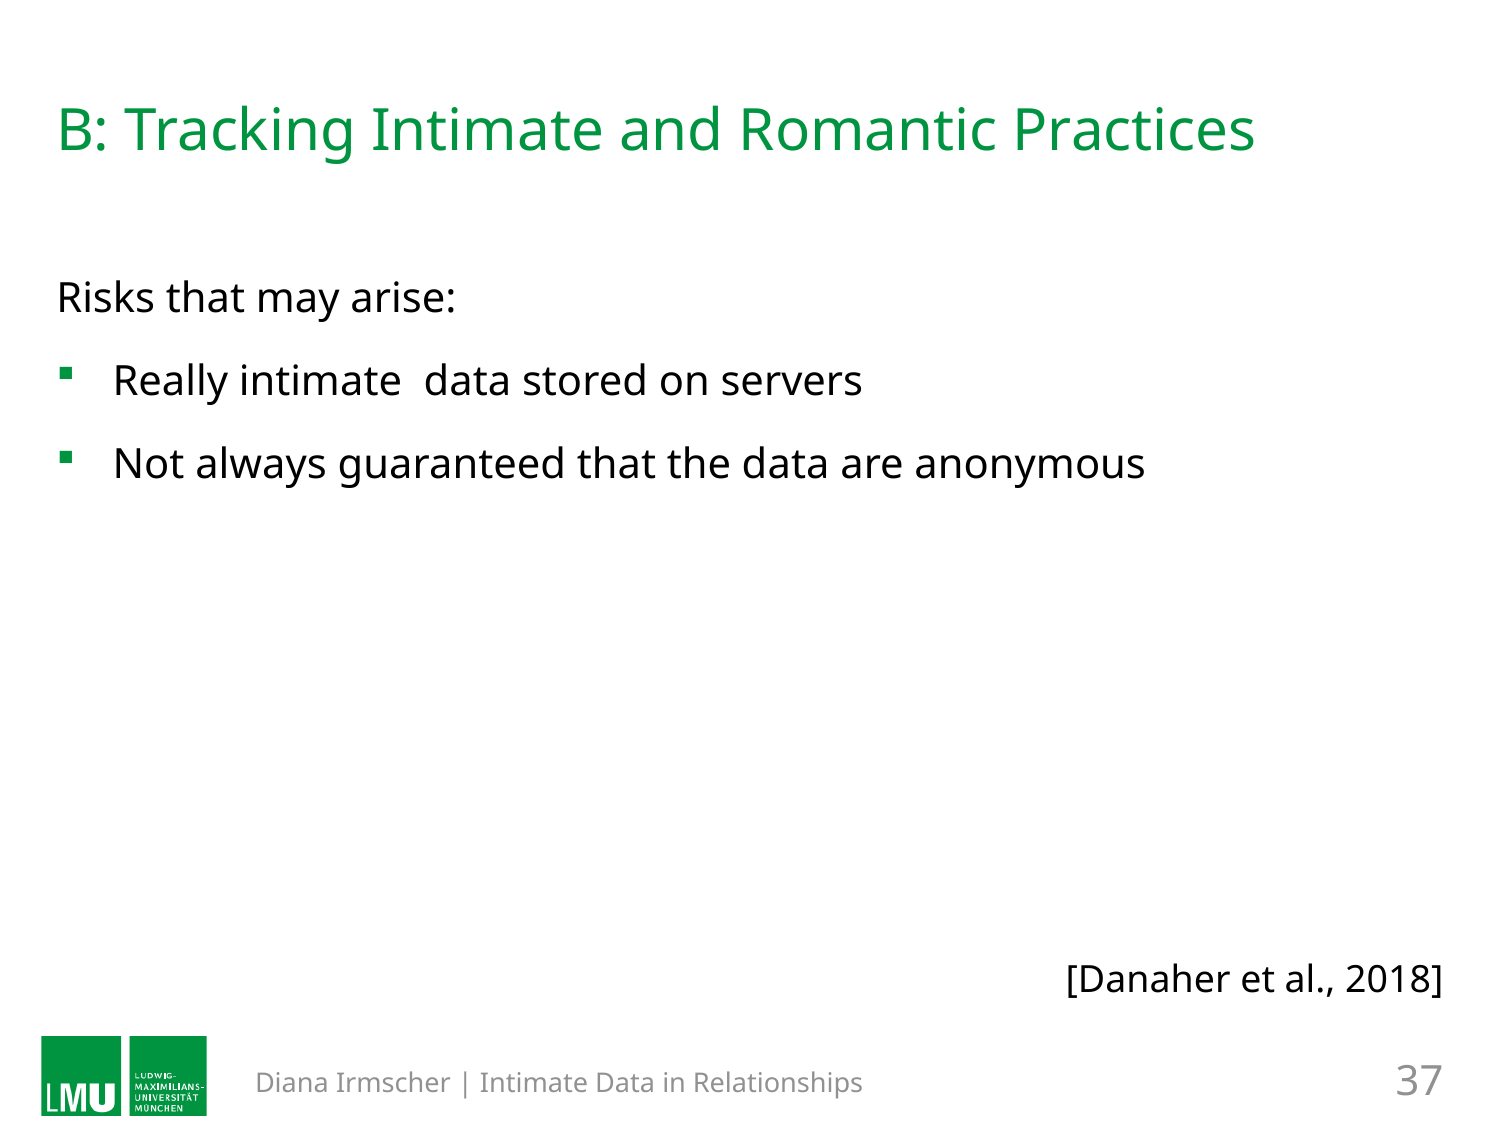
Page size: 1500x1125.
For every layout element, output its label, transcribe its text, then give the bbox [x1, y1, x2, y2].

title B: Tracking Intimate and Romantic Practices [41, 37, 1459, 217]
list [Danaher et al., 2018] [41, 947, 1459, 1007]
list Risks that may arise: Really intimate data stored on servers Not always guaranteed that the data are anonymous [41, 263, 1459, 947]
footer Diana Irmscher | Intimate Data in Relationships [240, 1046, 963, 1117]
slide_number <number> [1014, 1046, 1459, 1117]
